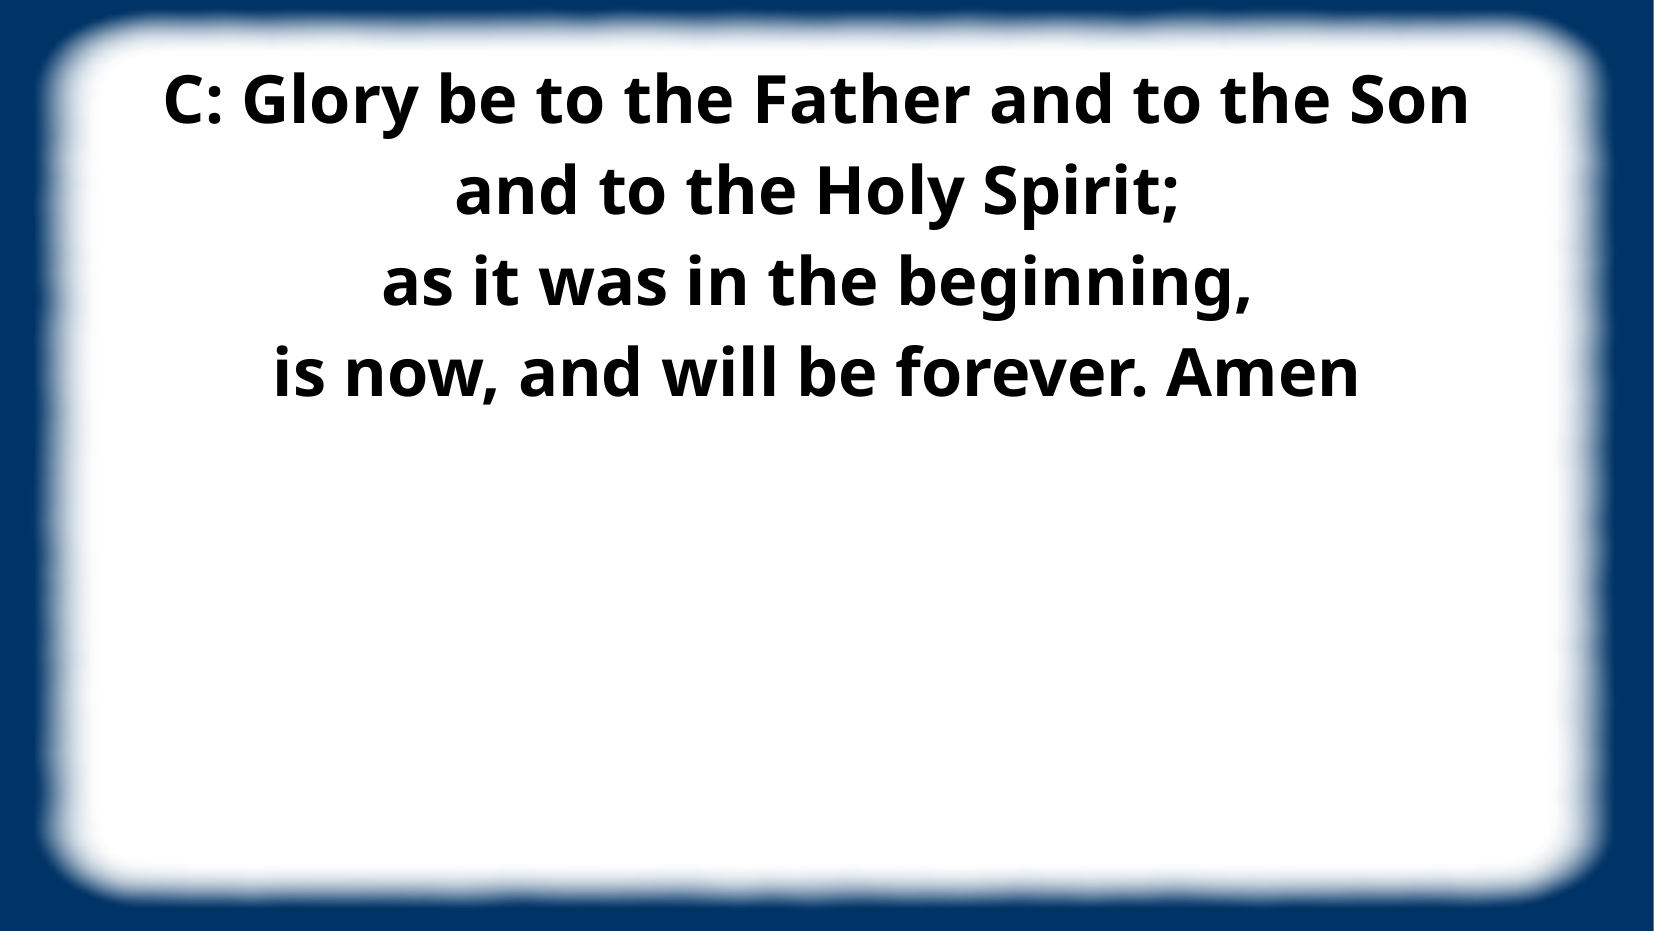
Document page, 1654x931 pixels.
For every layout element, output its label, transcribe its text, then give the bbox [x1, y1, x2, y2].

text_box C: Glory be to the Father and to the Son and to the Holy Spirit; as it was in the beginning, is now, and will be forever. Amen [90, 45, 1546, 415]
picture [0, 0, 1654, 931]
